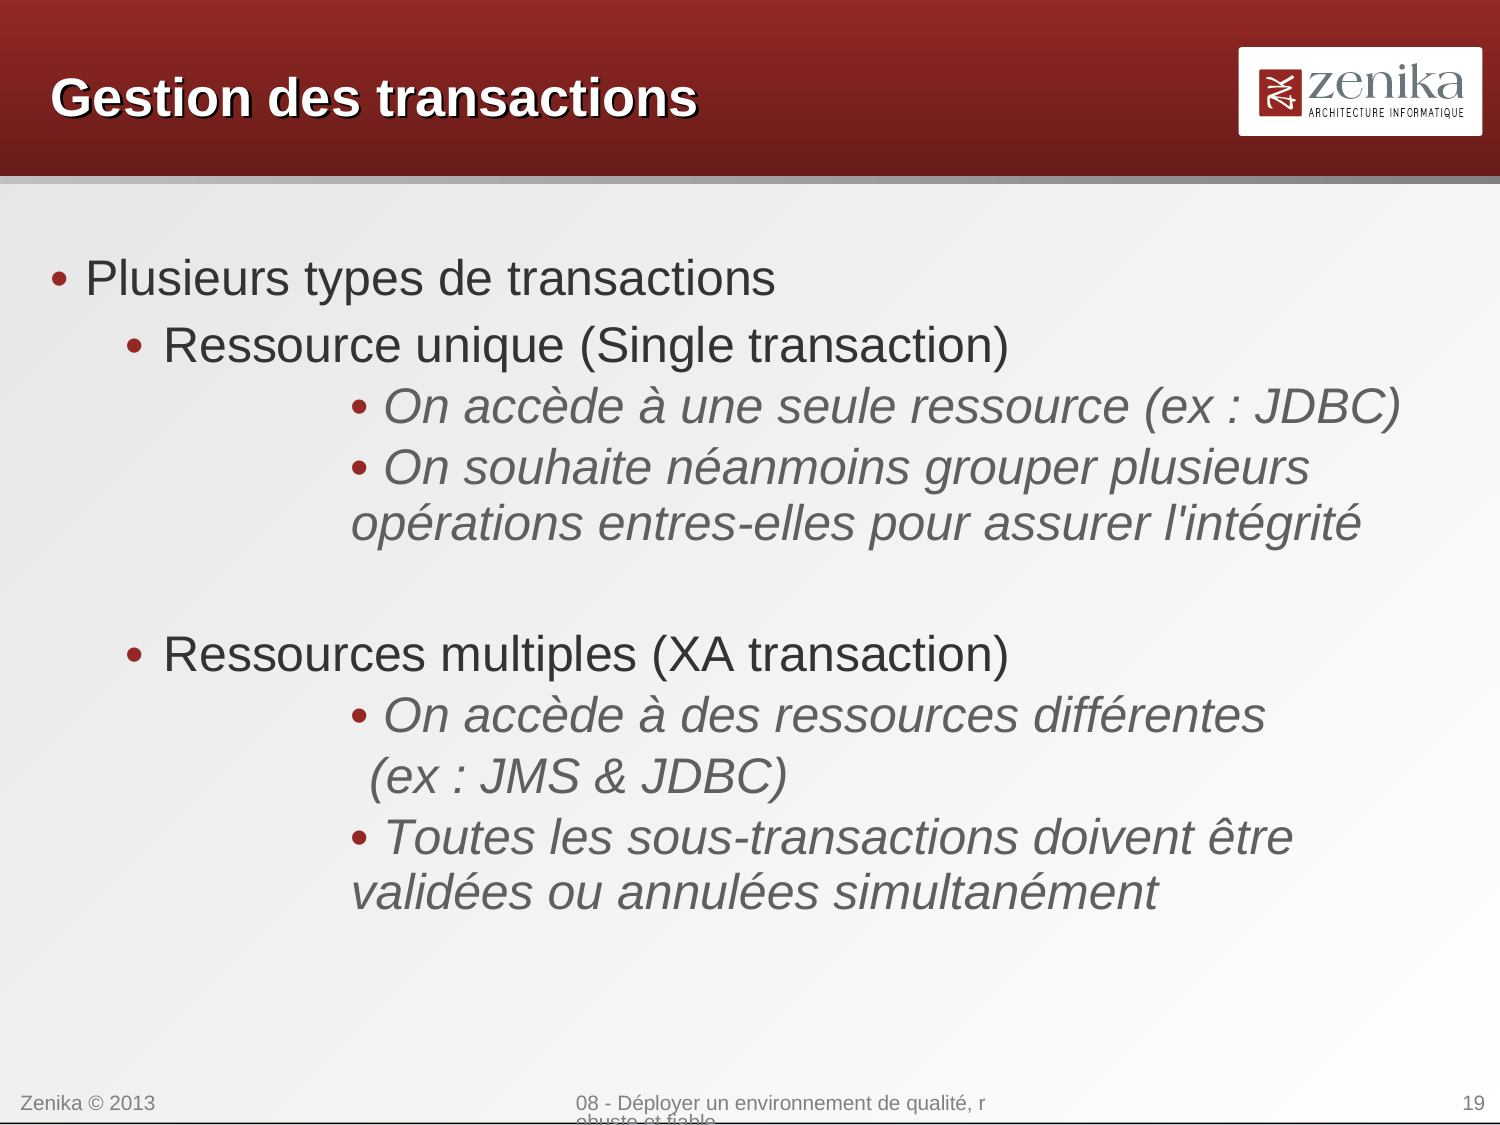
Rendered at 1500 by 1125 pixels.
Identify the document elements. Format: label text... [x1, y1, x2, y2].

title Gestion des transactions [50, 22, 1206, 172]
list Plusieurs types de transactions Ressource unique (Single transaction) On accède à une seule ressource (ex : JDBC) On souhaite néanmoins grouper plusieurs opérations entres-elles pour assurer l'intégrité Ressources multiples (XA transaction) On accède à des ressources différentes (ex : JMS & JDBC) Toutes les sous-transactions doivent être validées ou annulées simultanément [50, 250, 1477, 1064]
picture [1257, 58, 1464, 125]
